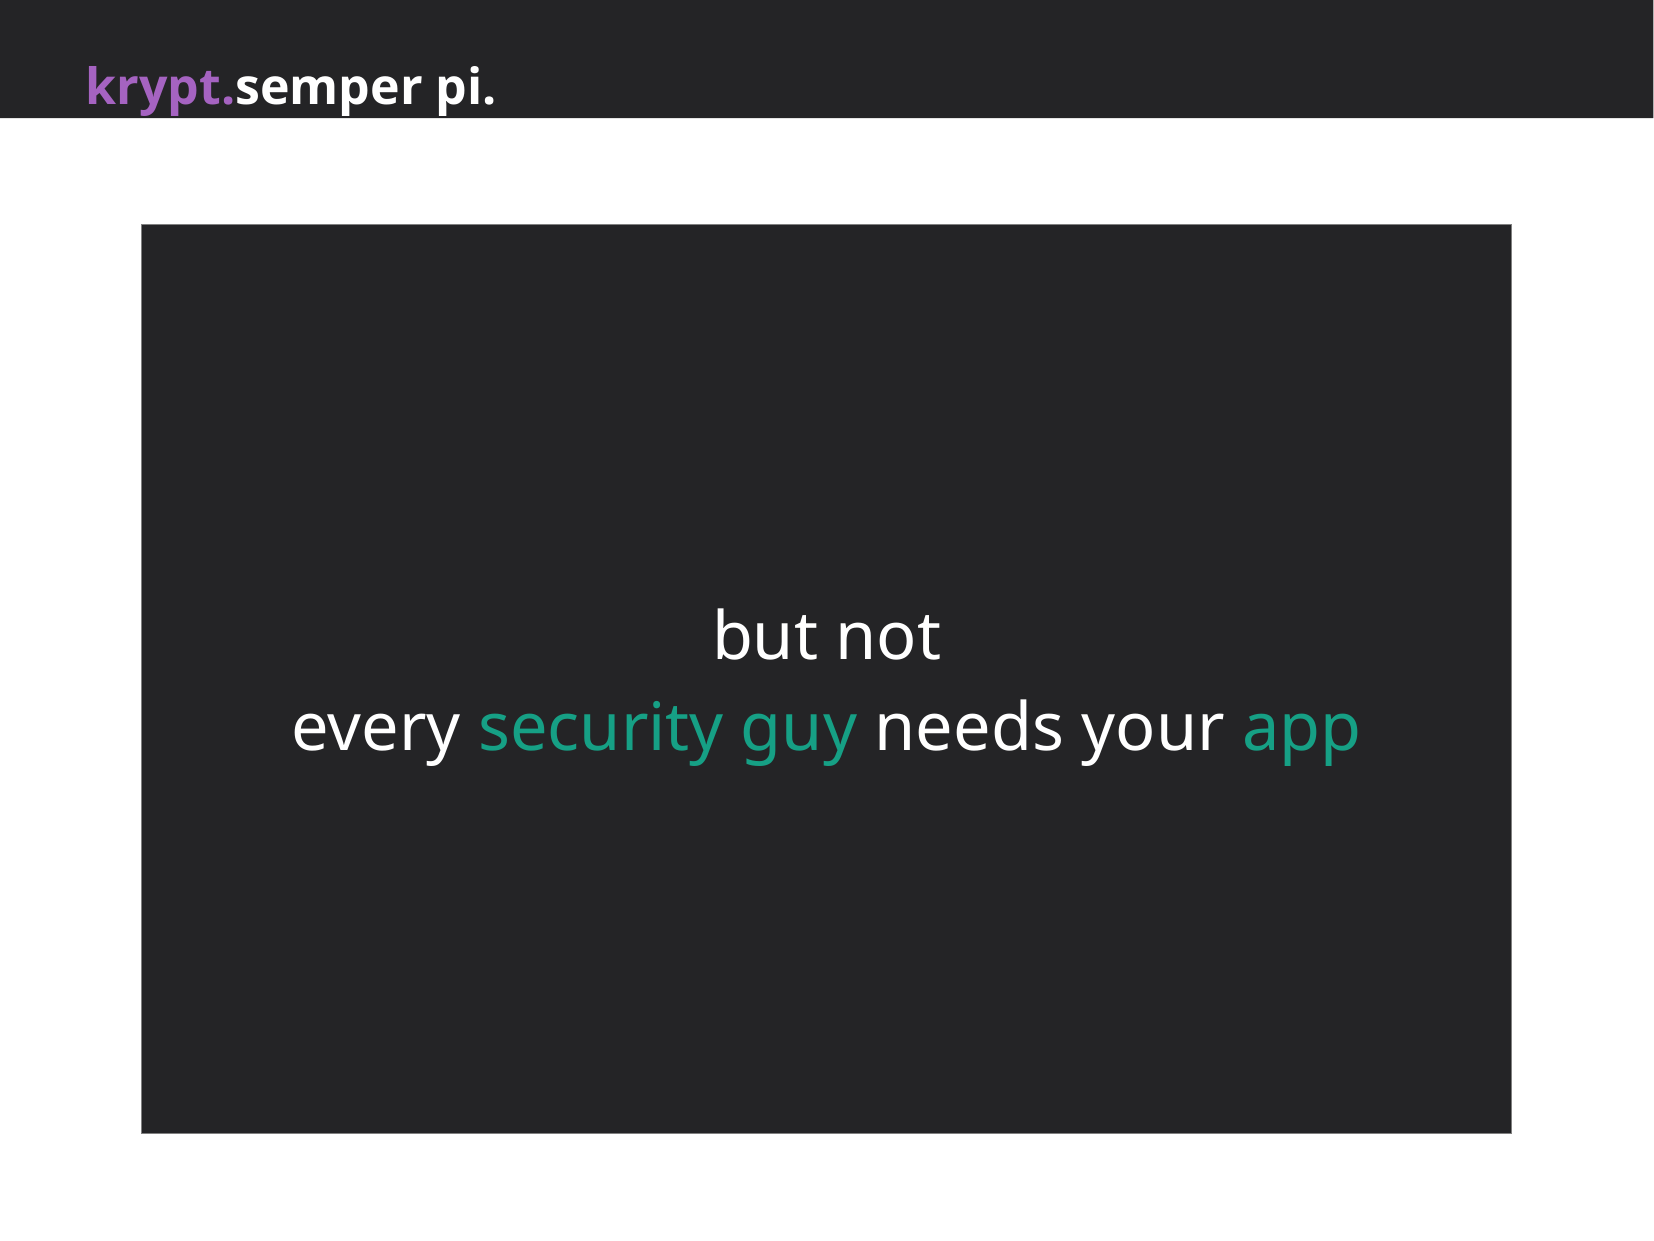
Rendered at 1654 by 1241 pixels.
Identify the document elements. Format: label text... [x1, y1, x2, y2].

text_box but not every security guy needs your app [141, 224, 1512, 1134]
text_box [165, 531, 1441, 1087]
text_box krypt.semper pi. [70, 43, 1359, 119]
text_box [0, 0, 1654, 119]
